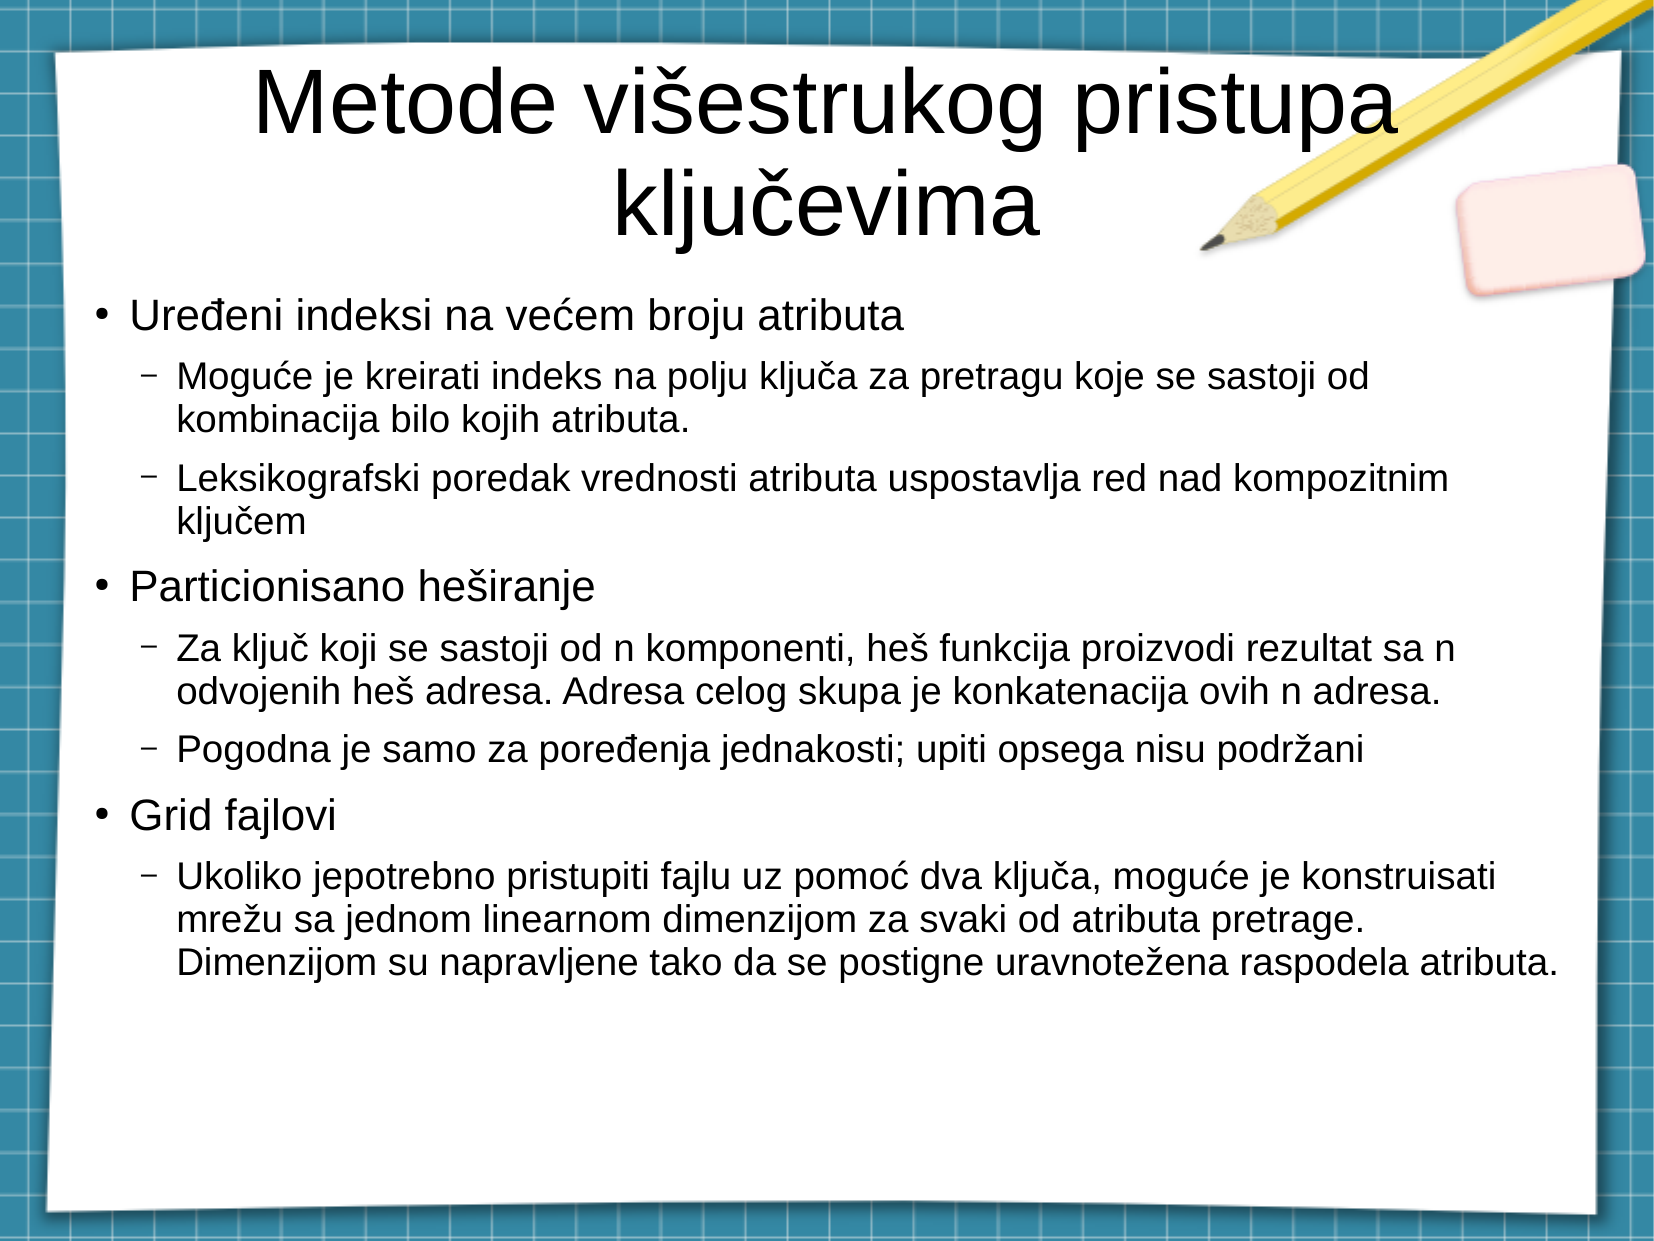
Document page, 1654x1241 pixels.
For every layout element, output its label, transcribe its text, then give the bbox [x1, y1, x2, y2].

picture [0, 0, 1654, 1241]
title Metode višestrukog pristupa ključevima [82, 49, 1571, 257]
list Uređeni indeksi na većem broju atributa Moguće je kreirati indeks na polju ključa za pretragu koje se sastoji od kombinacija bilo kojih atributa. Leksikografski poredak vrednosti atributa uspostavlja red nad kompozitnim ključem Particionisano heširanje Za ključ koji se sastoji od n komponenti, heš funkcija proizvodi rezultat sa n odvojenih heš adresa. Adresa celog skupa je konkatenacija ovih n adresa. Pogodna je samo za poređenja jednakosti; upiti opsega nisu podržani Grid fajlovi Ukoliko jepotrebno pristupiti fajlu uz pomoć dva ključa, moguće je konstruisati mrežu sa jednom linearnom dimenzijom za svaki od atributa pretrage. Dimenzijom su napravljene tako da se postigne uravnotežena raspodela atributa. [82, 290, 1571, 1010]
